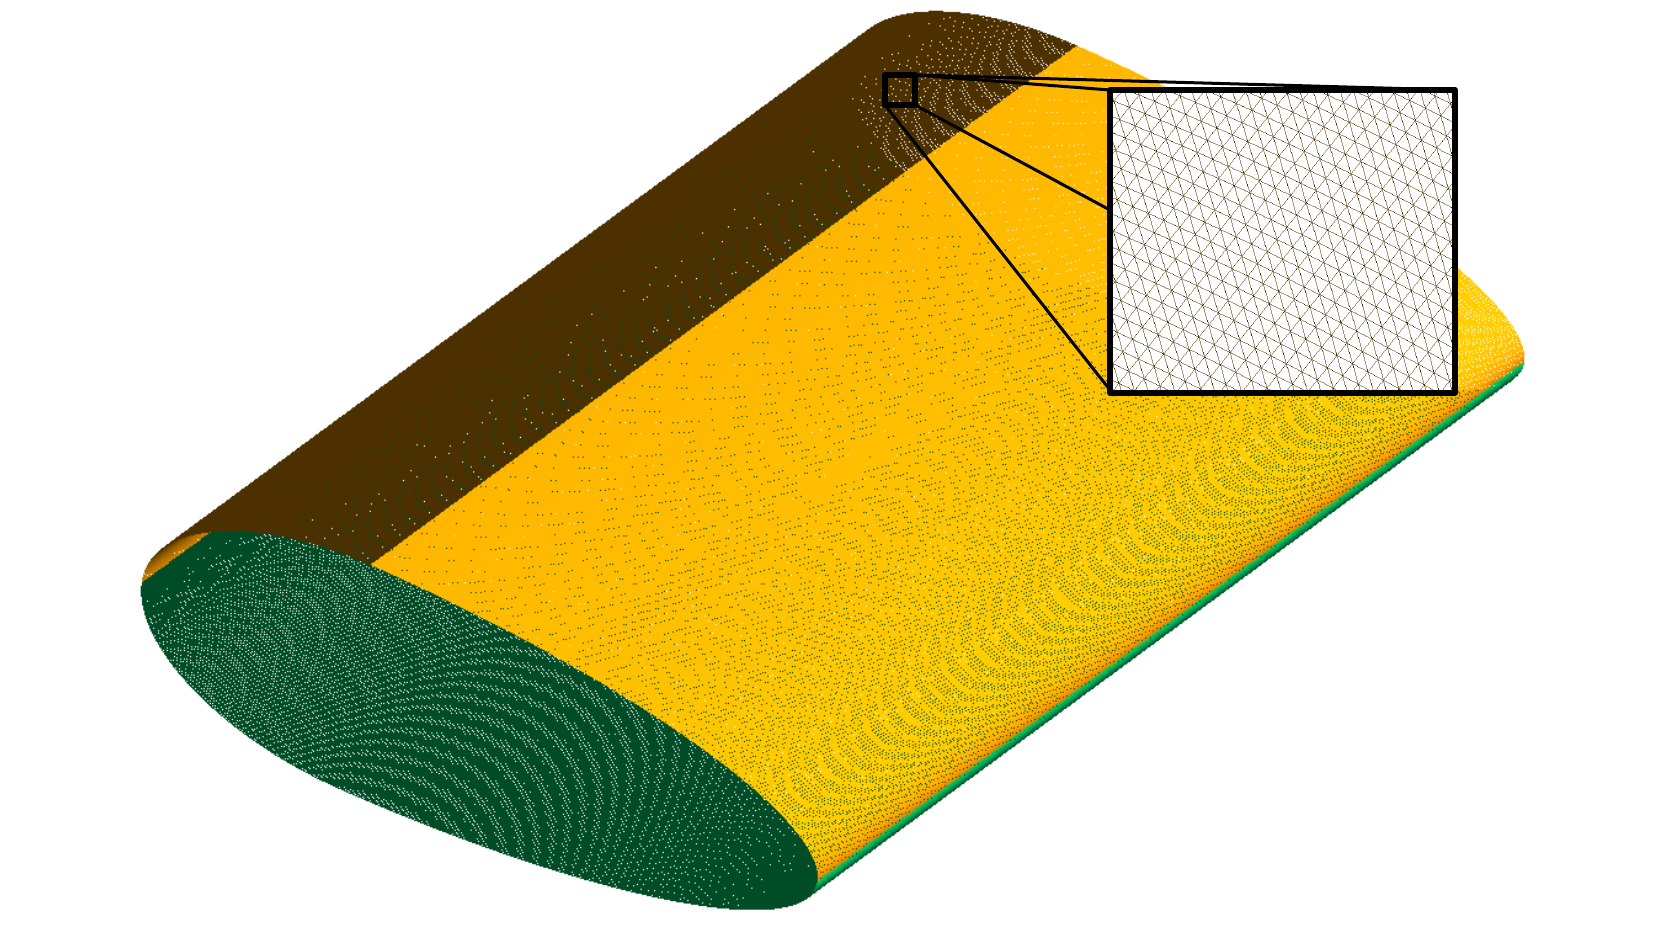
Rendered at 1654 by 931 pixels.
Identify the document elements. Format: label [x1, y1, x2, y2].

picture [131, 1, 1533, 931]
